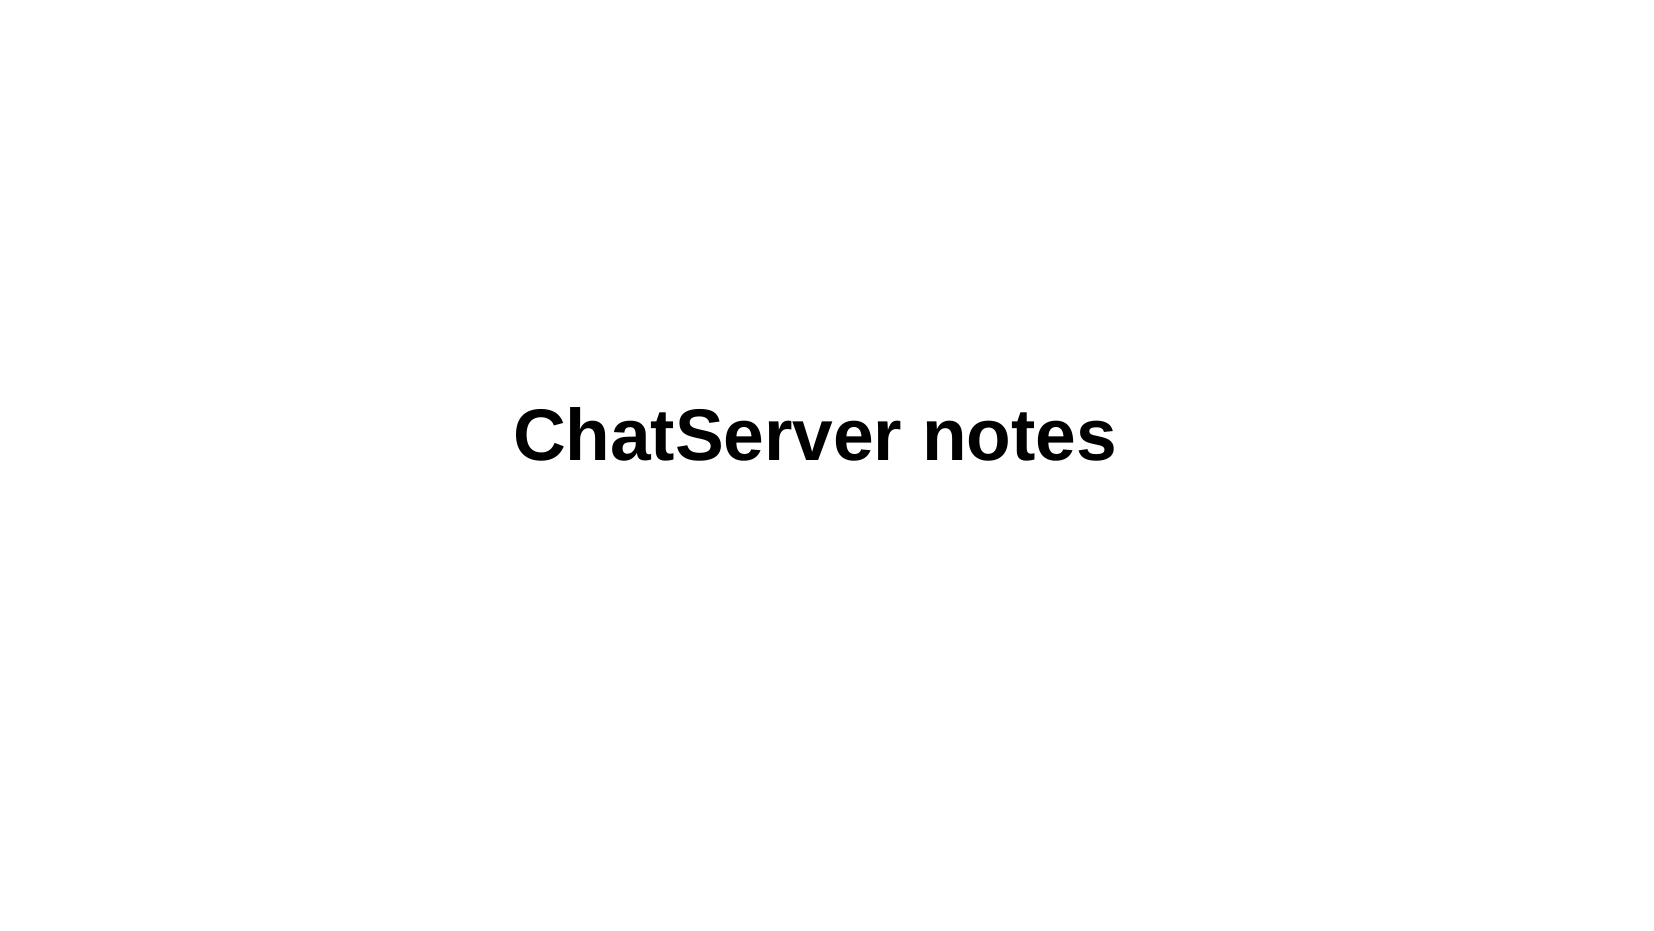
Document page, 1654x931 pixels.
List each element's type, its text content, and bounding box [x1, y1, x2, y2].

title ChatServer notes [70, 380, 1559, 491]
